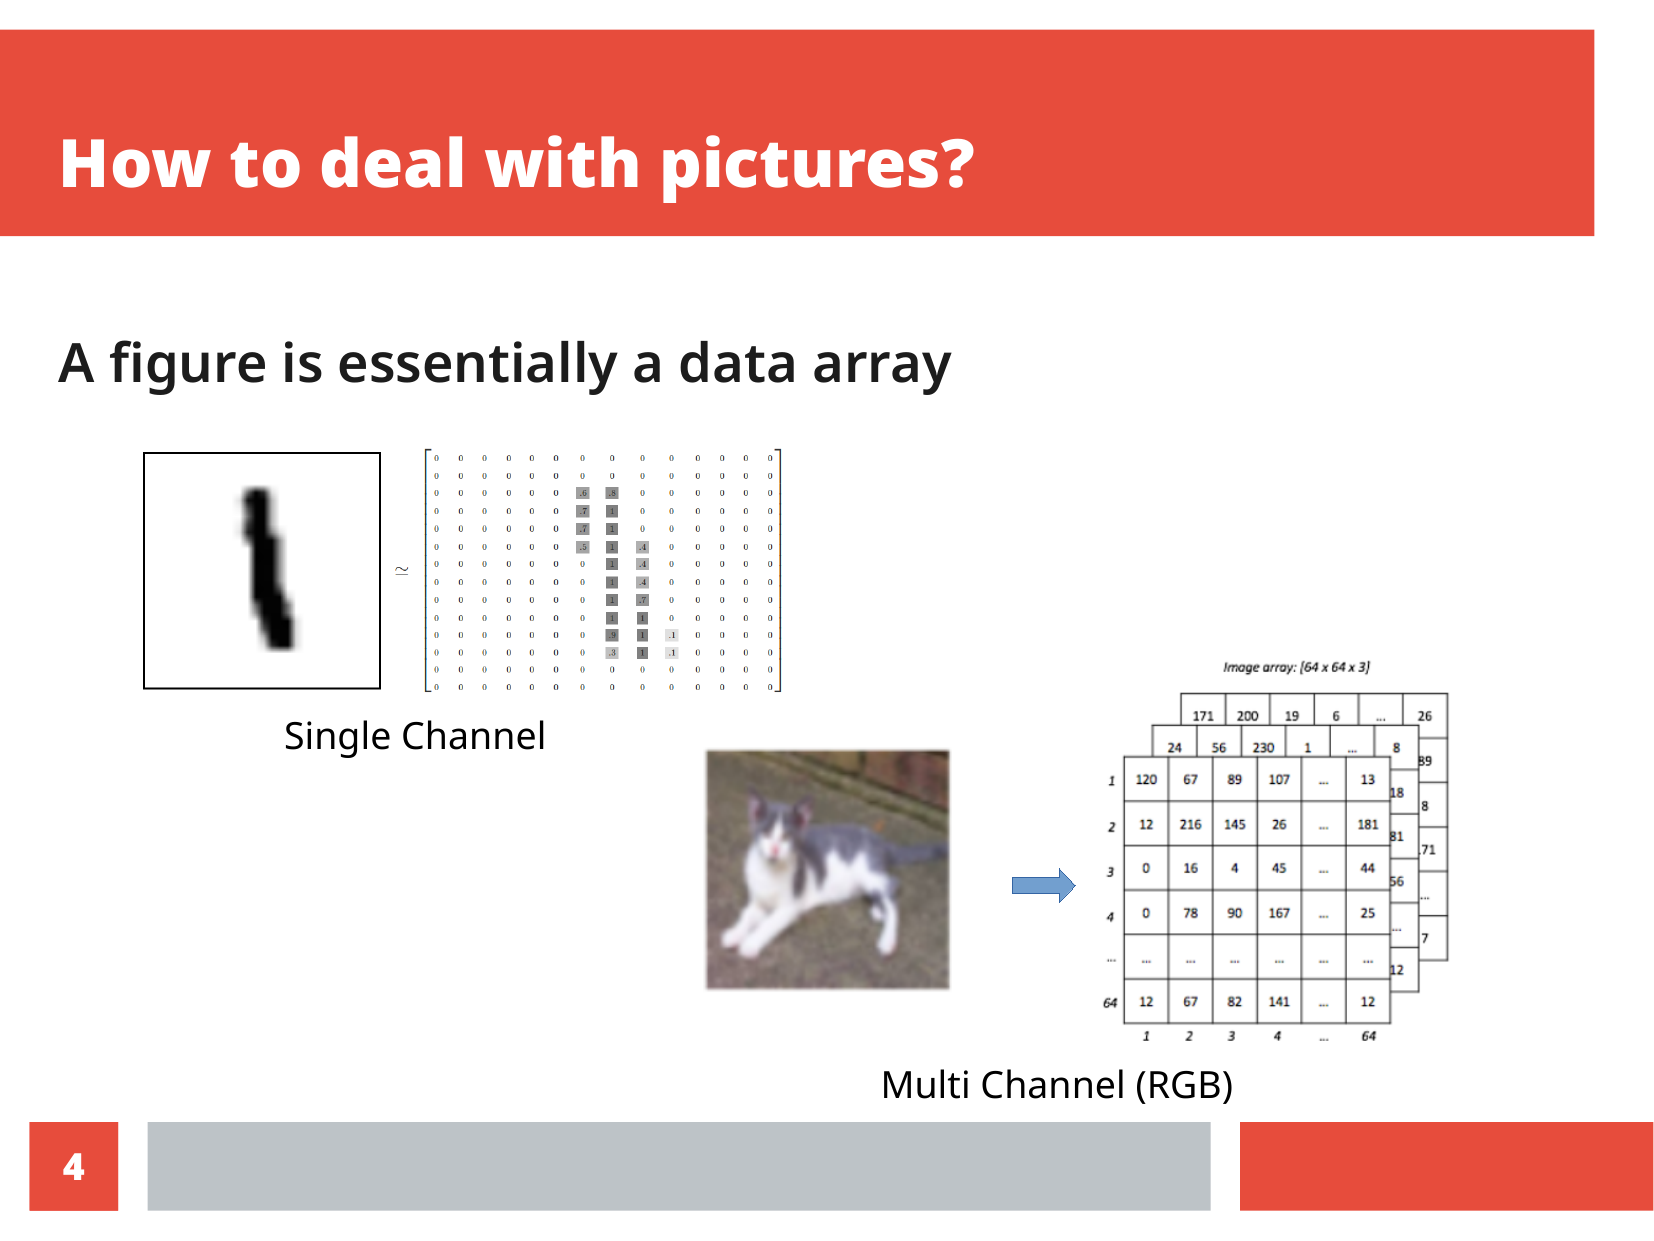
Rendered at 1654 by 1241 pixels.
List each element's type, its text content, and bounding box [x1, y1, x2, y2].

picture [658, 727, 975, 1017]
picture [1089, 653, 1461, 1061]
list A figure is essentially a data array [59, 324, 1565, 1093]
picture [130, 440, 793, 702]
title How to deal with pictures? [59, 59, 1595, 207]
text_box Single Channel [269, 702, 534, 765]
text_box Multi Channel (RGB) [865, 1051, 1209, 1114]
text_box [1012, 868, 1076, 903]
